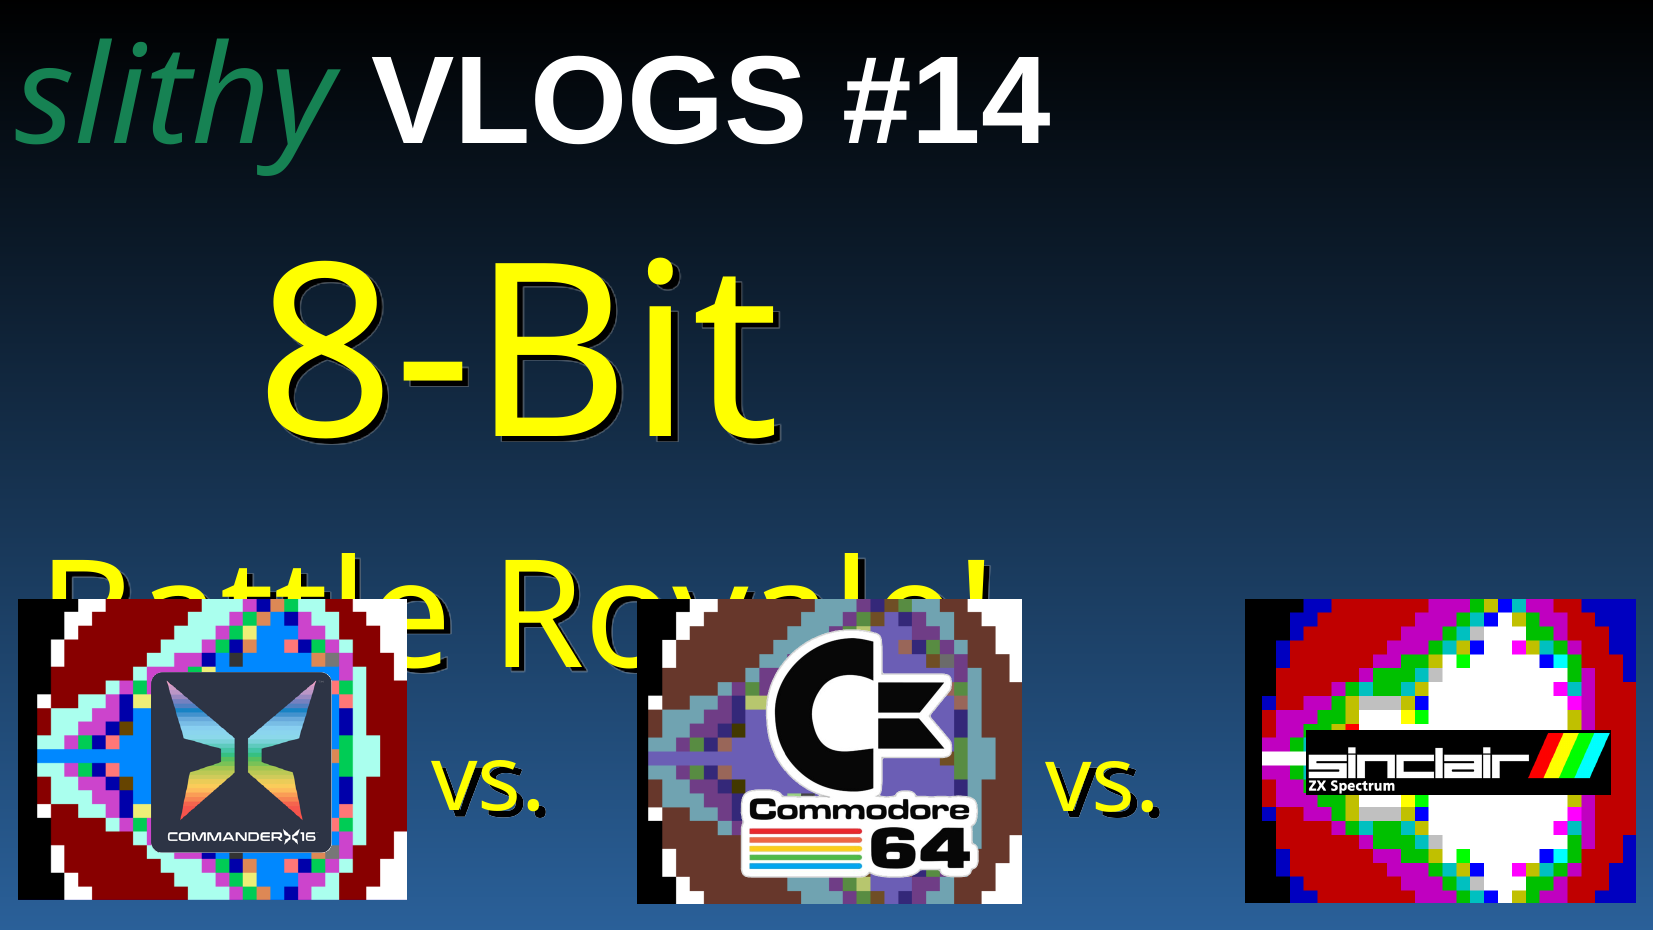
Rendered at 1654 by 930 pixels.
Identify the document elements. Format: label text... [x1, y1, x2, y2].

picture [18, 599, 407, 901]
text_box vs. [416, 705, 627, 896]
text_box vs. [1030, 705, 1241, 897]
text_box 8-Bit Battle Royale! [24, 170, 1606, 656]
title slithy VLOGS #14 [15, 12, 1126, 169]
picture [1245, 599, 1636, 903]
picture [637, 599, 1022, 904]
